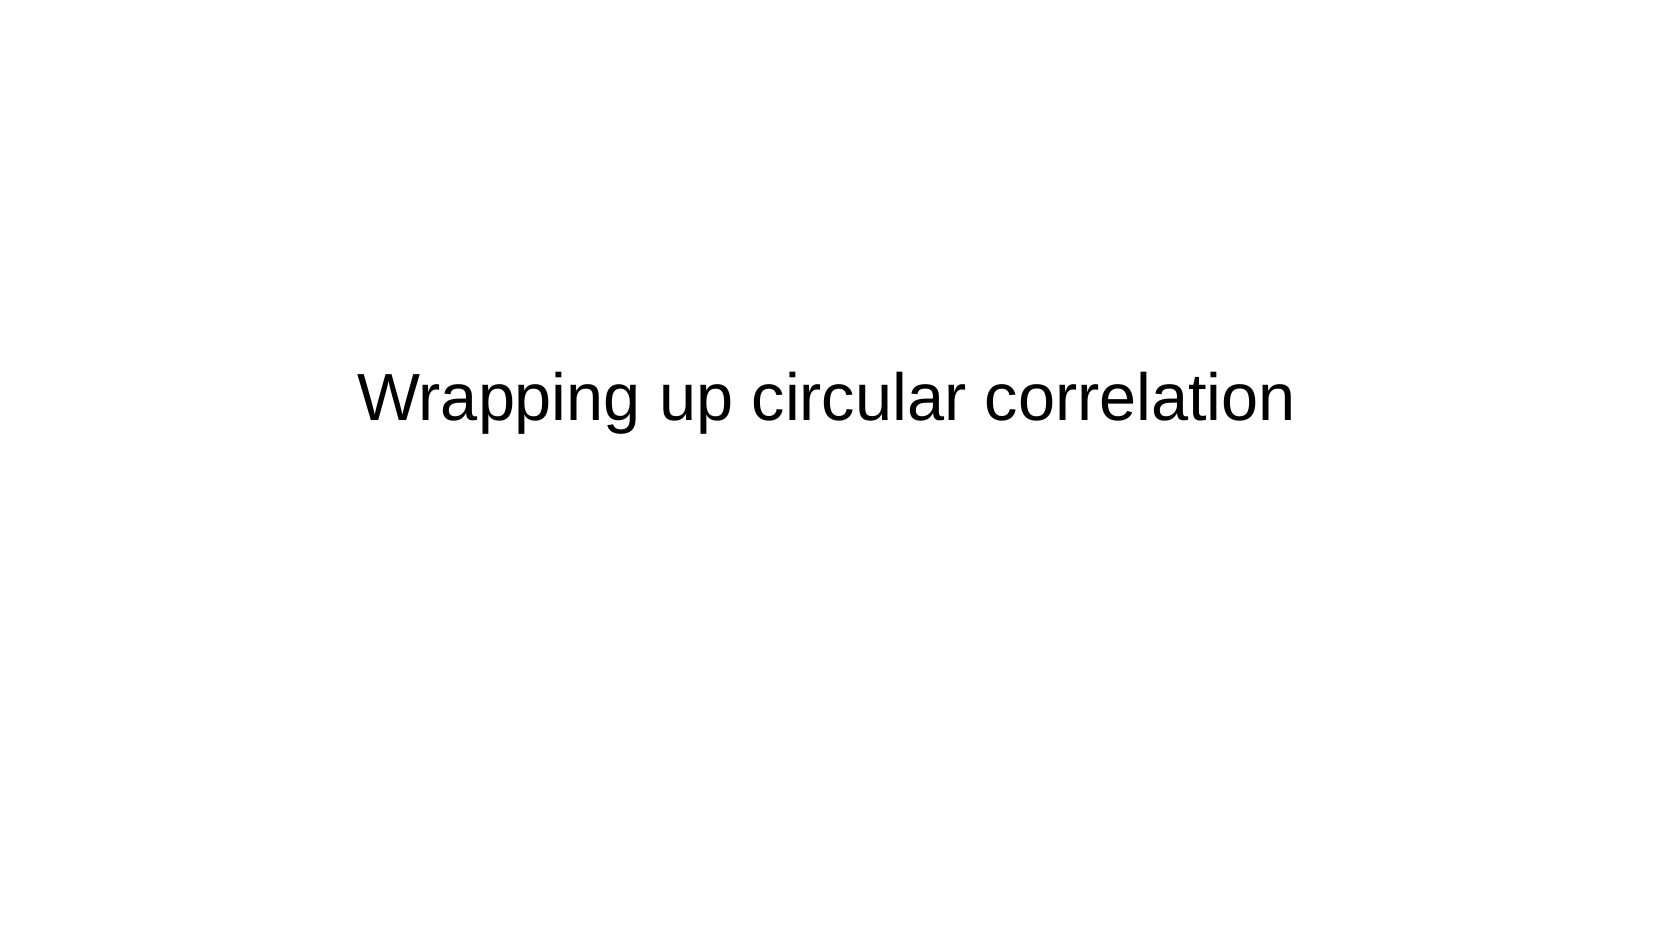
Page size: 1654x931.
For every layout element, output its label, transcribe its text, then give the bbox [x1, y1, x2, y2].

subtitle Wrapping up circular correlation [82, 37, 1571, 757]
